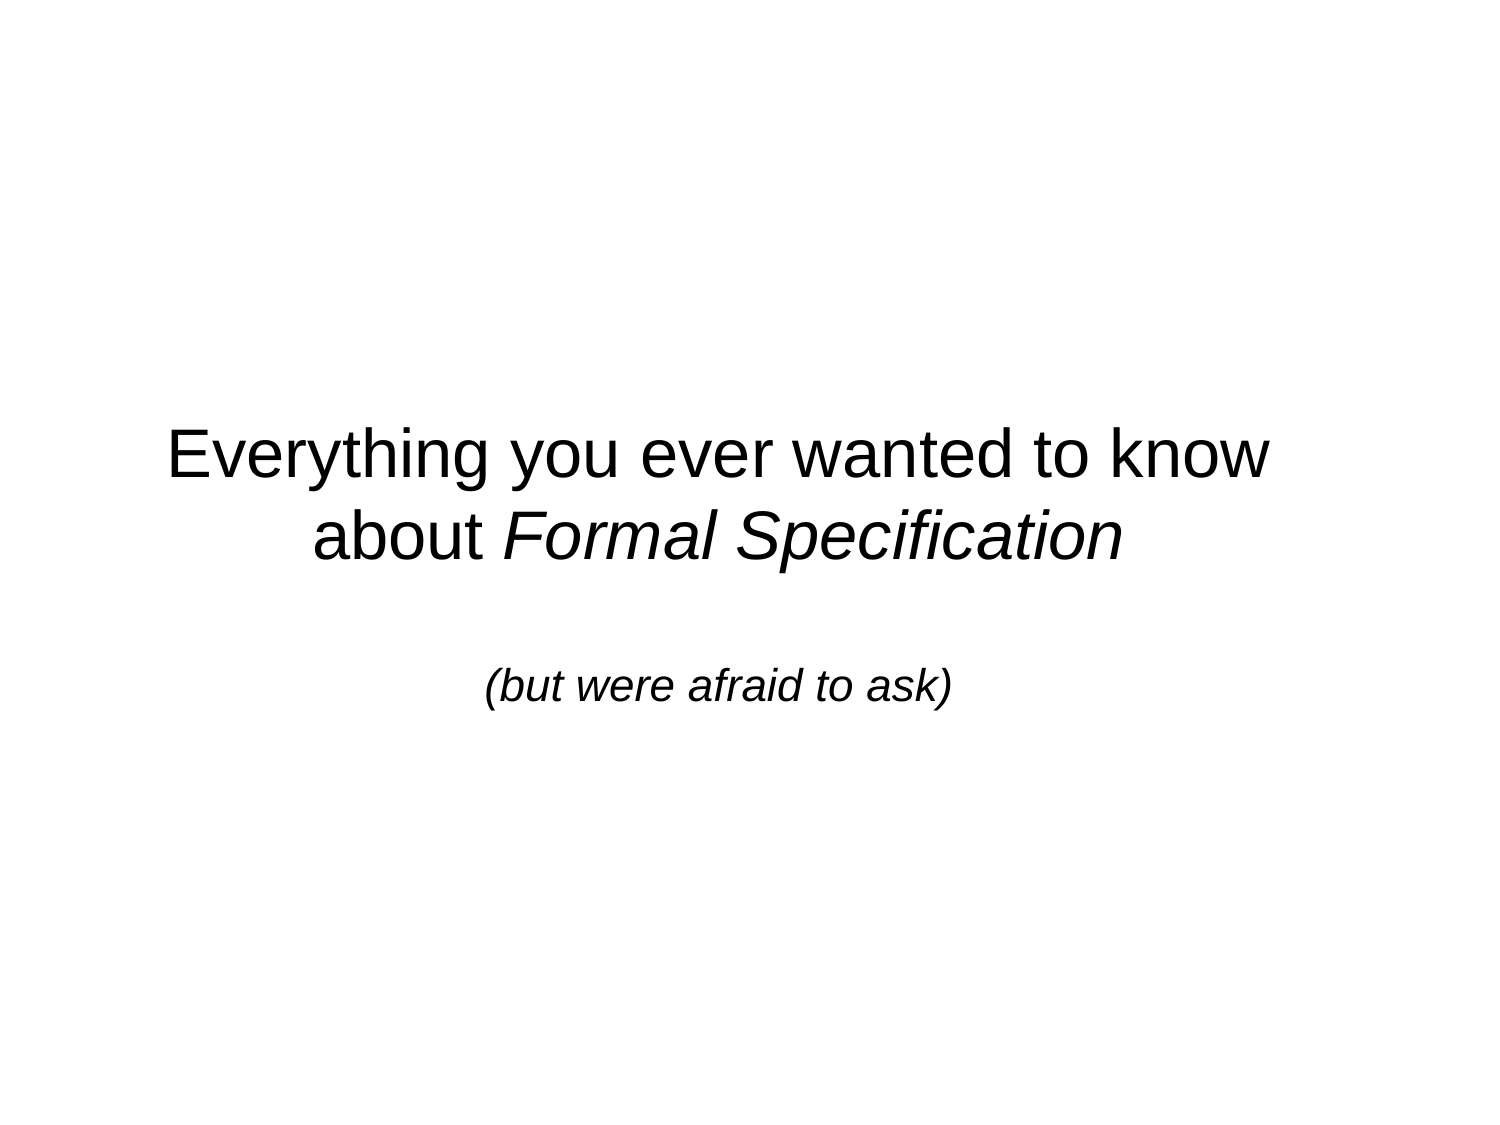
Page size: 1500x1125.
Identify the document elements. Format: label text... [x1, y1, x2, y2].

text_box Everything you ever wanted to know about Formal Specification (but were afraid to ask) [126, 401, 1312, 771]
